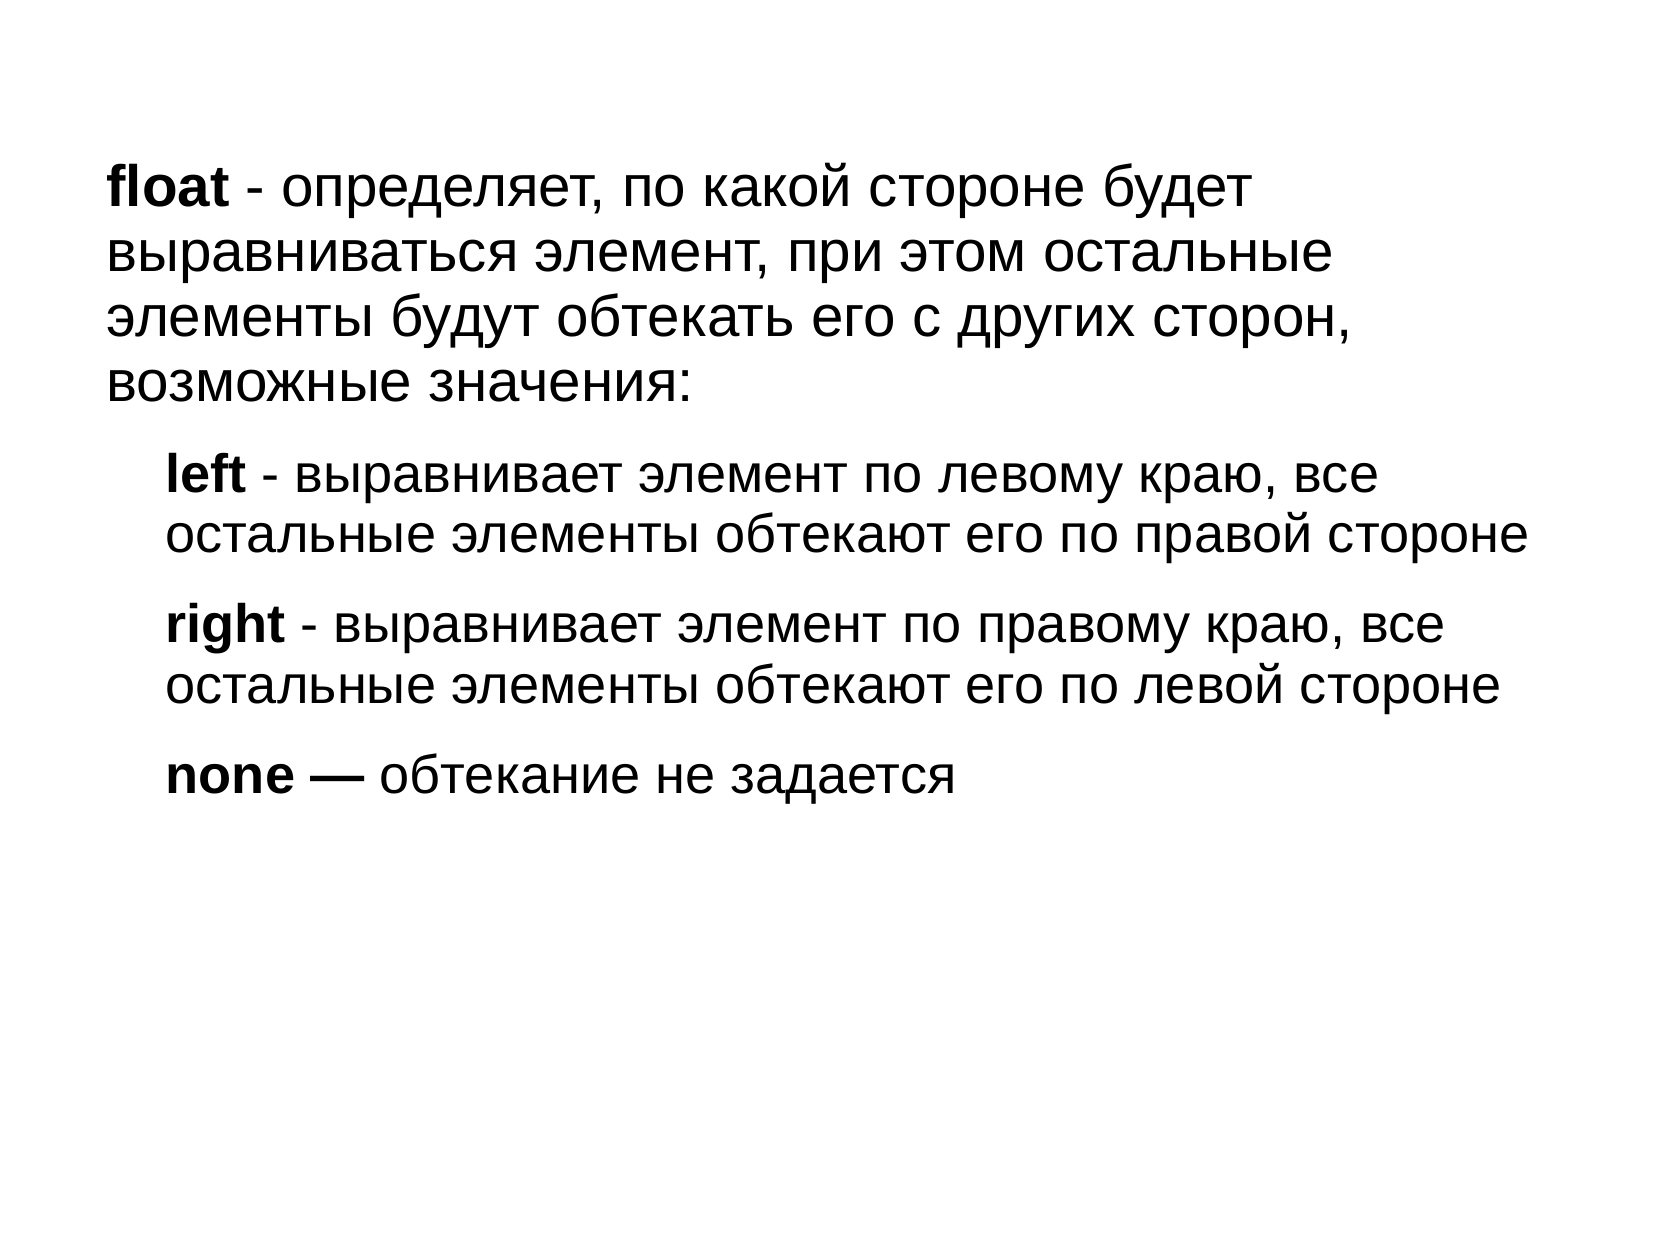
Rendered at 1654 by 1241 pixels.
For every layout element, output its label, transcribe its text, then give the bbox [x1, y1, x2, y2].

list float - определяет, по какой стороне будет выравниваться элемент, при этом остальные элементы будут обтекать его с других сторон, возможные значения: left - выравнивает элемент по левому краю, все остальные элементы обтекают его по правой стороне right - выравнивает элемент по правому краю, все остальные элементы обтекают его по левой стороне none — обтекание не задается [106, 59, 1595, 1109]
